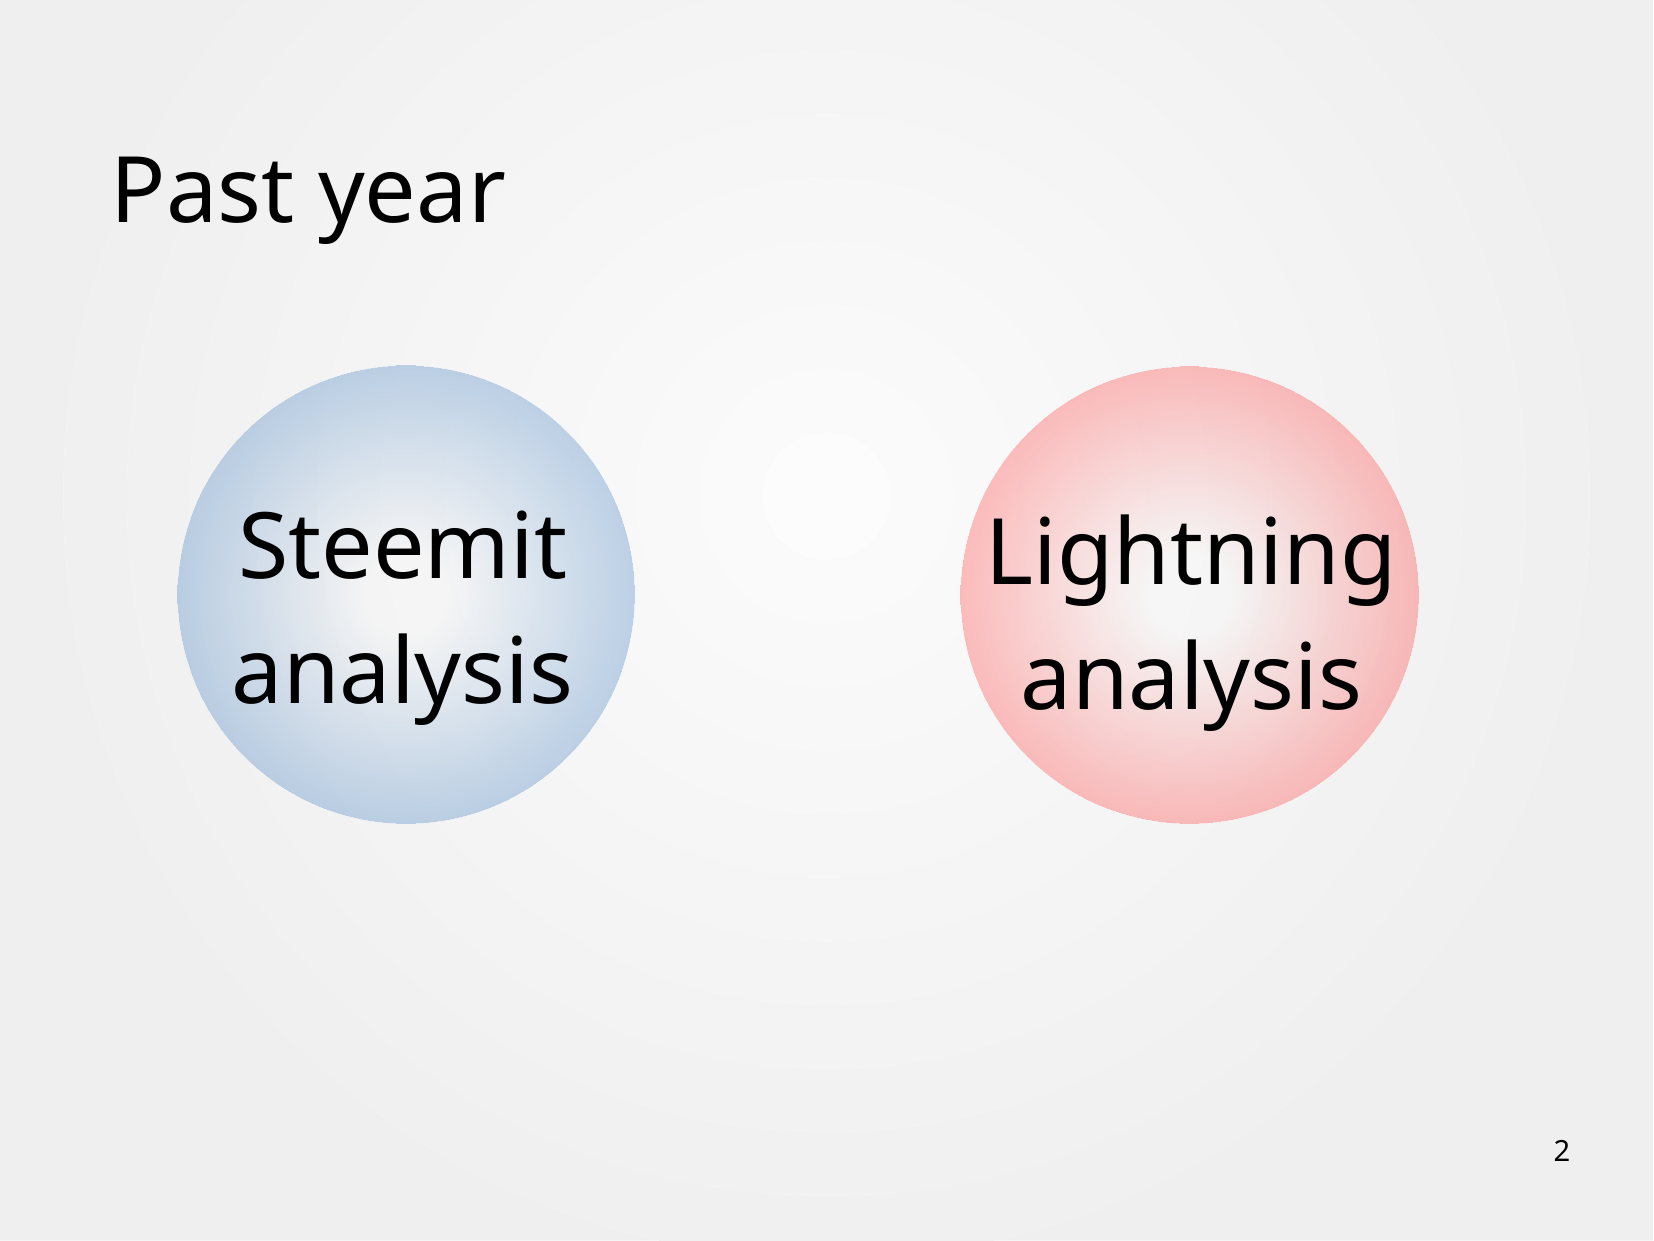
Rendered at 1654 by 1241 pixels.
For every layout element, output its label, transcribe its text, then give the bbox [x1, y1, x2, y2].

text_box [177, 491, 202, 699]
text_box [212, 366, 599, 472]
text_box [203, 480, 635, 824]
text_box [990, 708, 1389, 824]
text_box Lightning analysis [941, 478, 1442, 708]
text_box Past year [95, 116, 561, 239]
text_box Steemit analysis [202, 472, 604, 702]
text_box [992, 366, 1386, 478]
